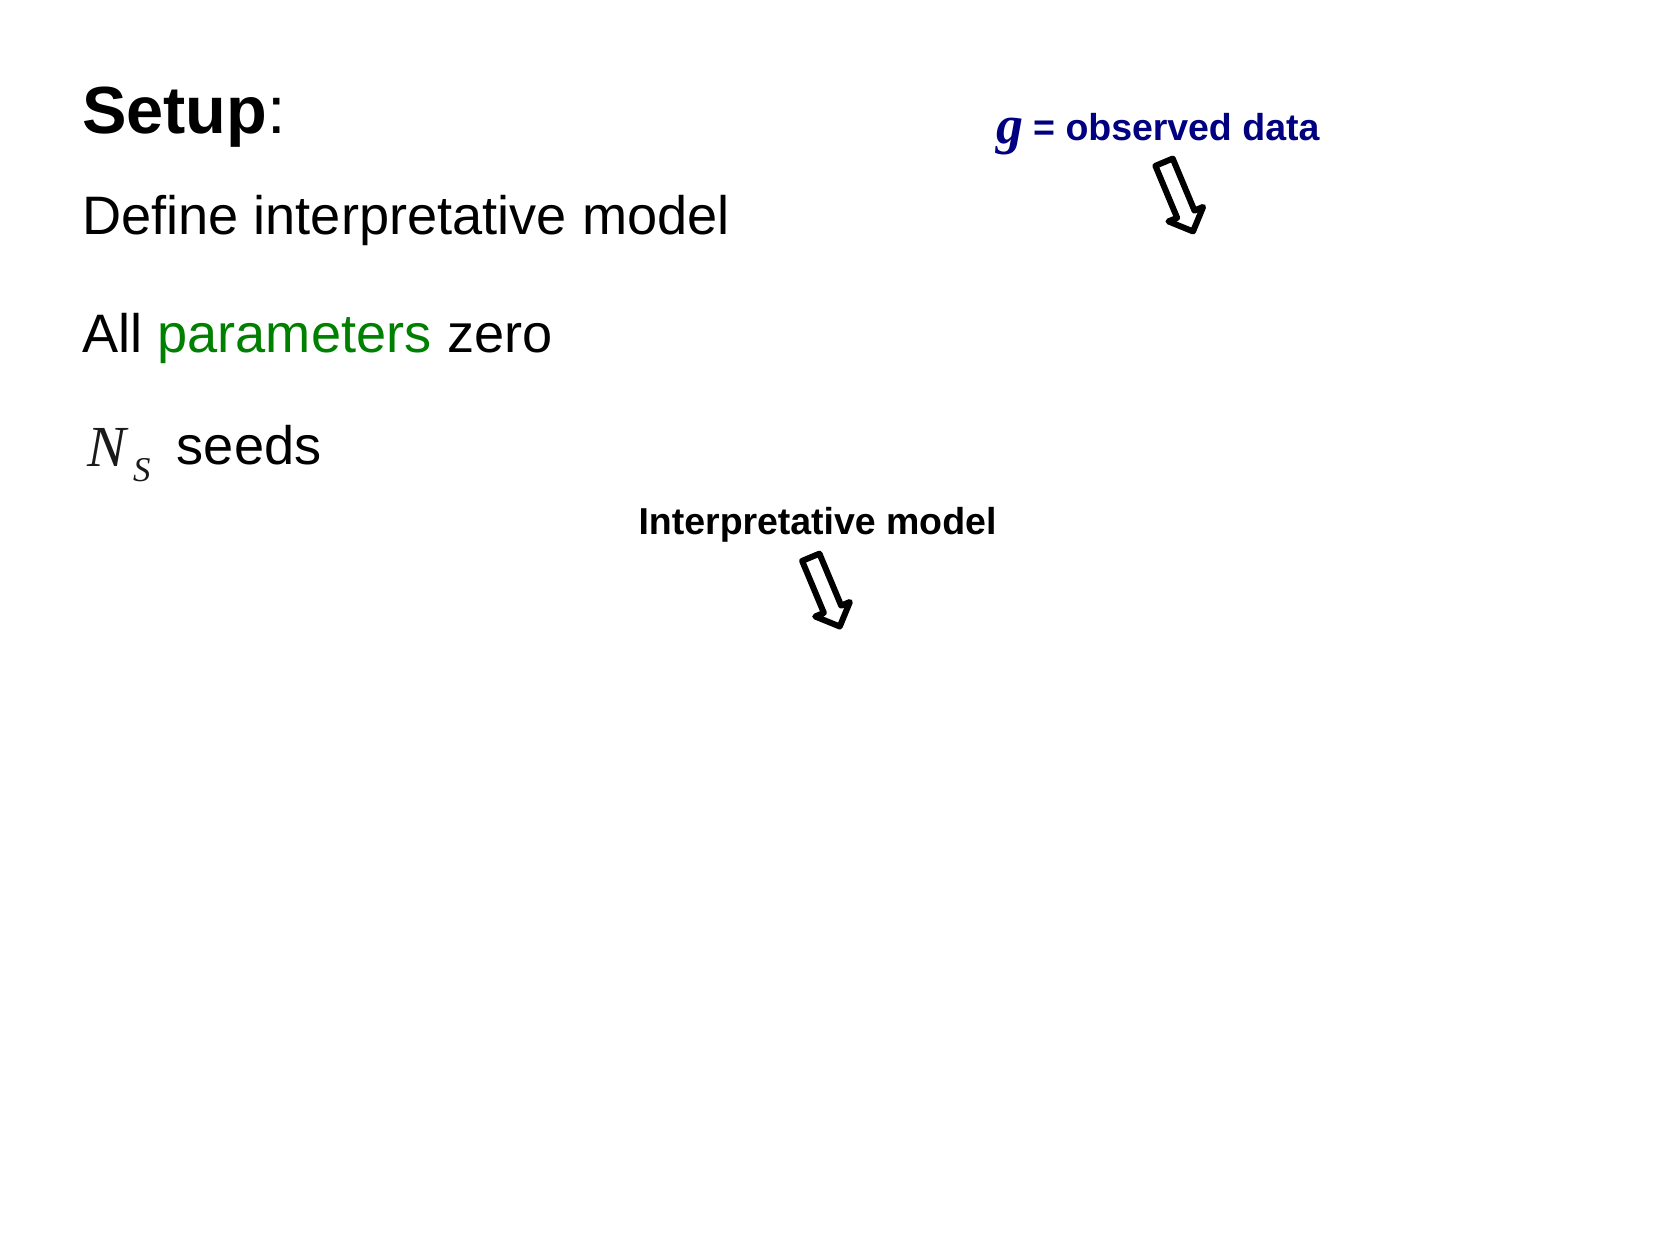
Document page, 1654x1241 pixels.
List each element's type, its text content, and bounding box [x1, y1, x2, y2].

chart [76, 413, 157, 492]
text_box All parameters zero [67, 295, 568, 379]
text_box Setup: [67, 65, 301, 167]
text_box Define interpretative model [67, 177, 745, 260]
text_box = observed data [1018, 98, 1336, 162]
chart [985, 92, 1030, 162]
picture [1173, 197, 1196, 226]
picture [553, 197, 1648, 1235]
text_box seeds [161, 408, 337, 491]
text_box Interpretative model [623, 493, 1013, 557]
